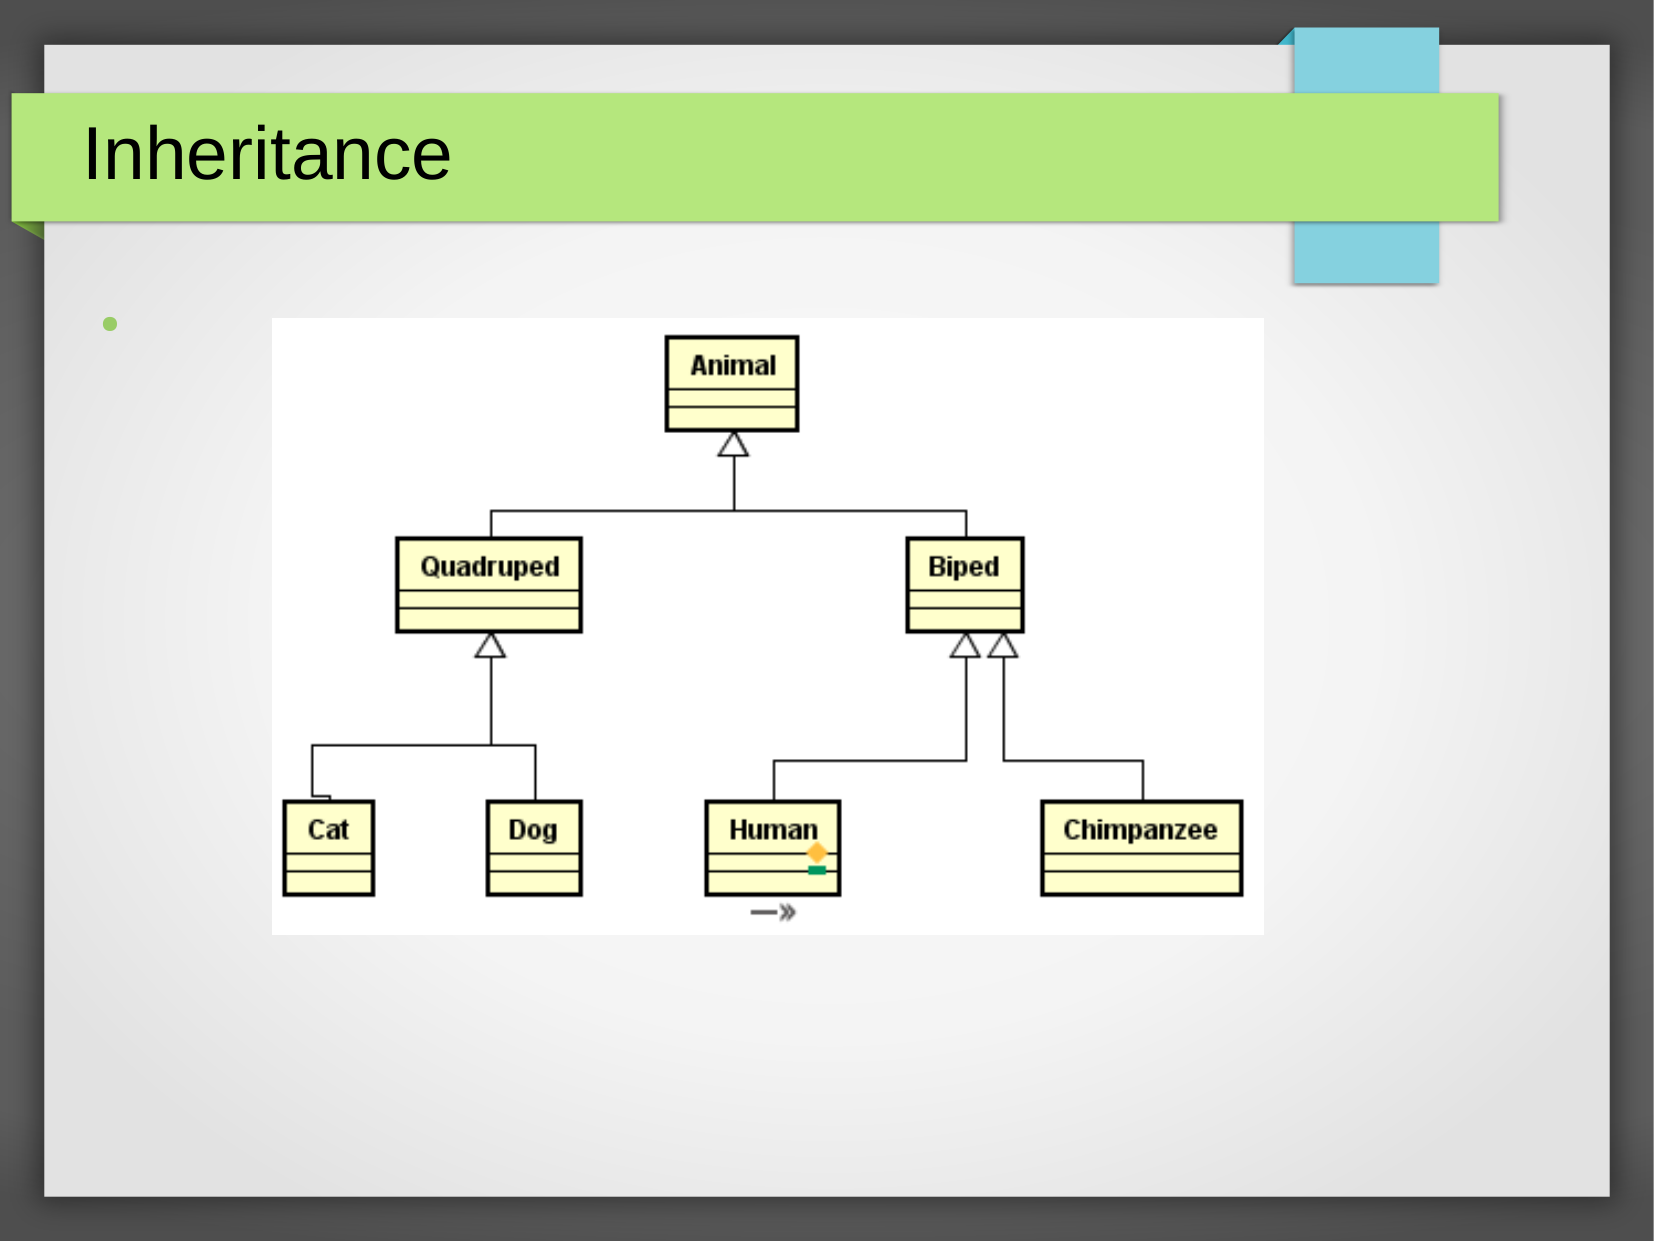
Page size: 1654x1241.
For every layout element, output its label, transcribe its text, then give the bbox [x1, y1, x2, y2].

picture [0, 0, 1654, 1241]
list [82, 295, 1571, 1015]
title Inheritance [82, 94, 1264, 213]
